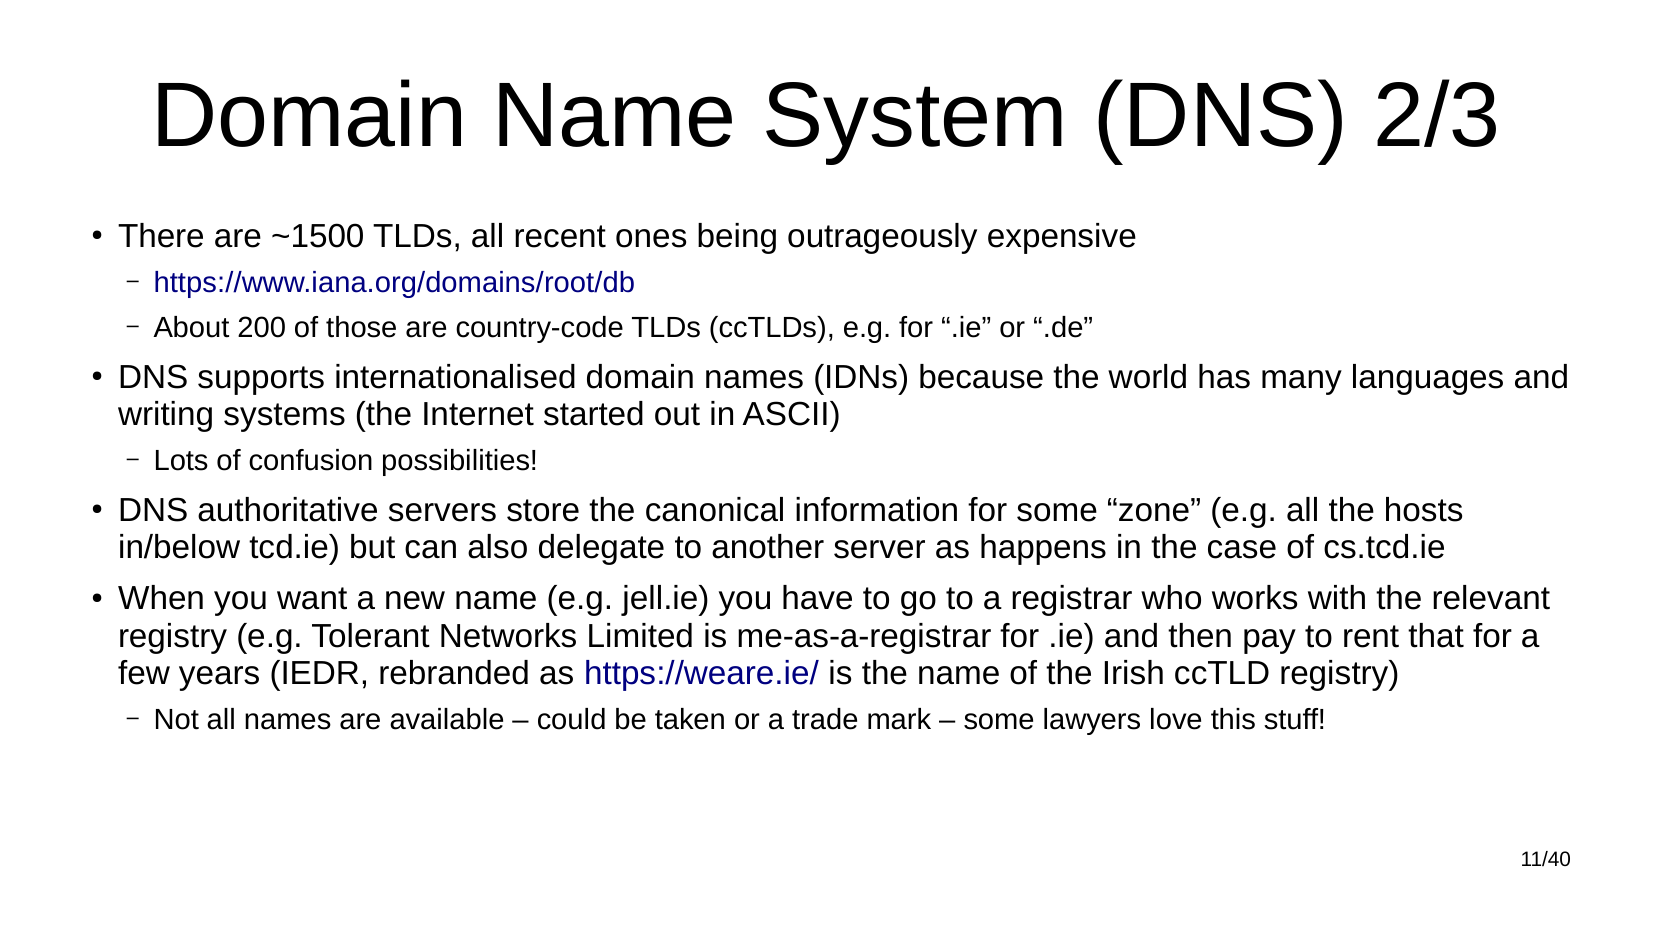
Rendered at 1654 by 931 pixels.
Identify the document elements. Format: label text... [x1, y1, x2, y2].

list There are ~1500 TLDs, all recent ones being outrageously expensive https://www.iana.org/domains/root/db About 200 of those are country-code TLDs (ccTLDs), e.g. for “.ie” or “.de” DNS supports internationalised domain names (IDNs) because the world has many languages and writing systems (the Internet started out in ASCII) Lots of confusion possibilities! DNS authoritative servers store the canonical information for some “zone” (e.g. all the hosts in/below tcd.ie) but can also delegate to another server as happens in the case of cs.tcd.ie When you want a new name (e.g. jell.ie) you have to go to a registrar who works with the relevant registry (e.g. Tolerant Networks Limited is me-as-a-registrar for .ie) and then pay to rent that for a few years (IEDR, rebranded as https://weare.ie/ is the name of the Irish ccTLD registry) Not all names are available – could be taken or a trade mark – some lawyers love this stuff! [82, 217, 1576, 758]
title Domain Name System (DNS) 2/3 [82, 37, 1571, 193]
